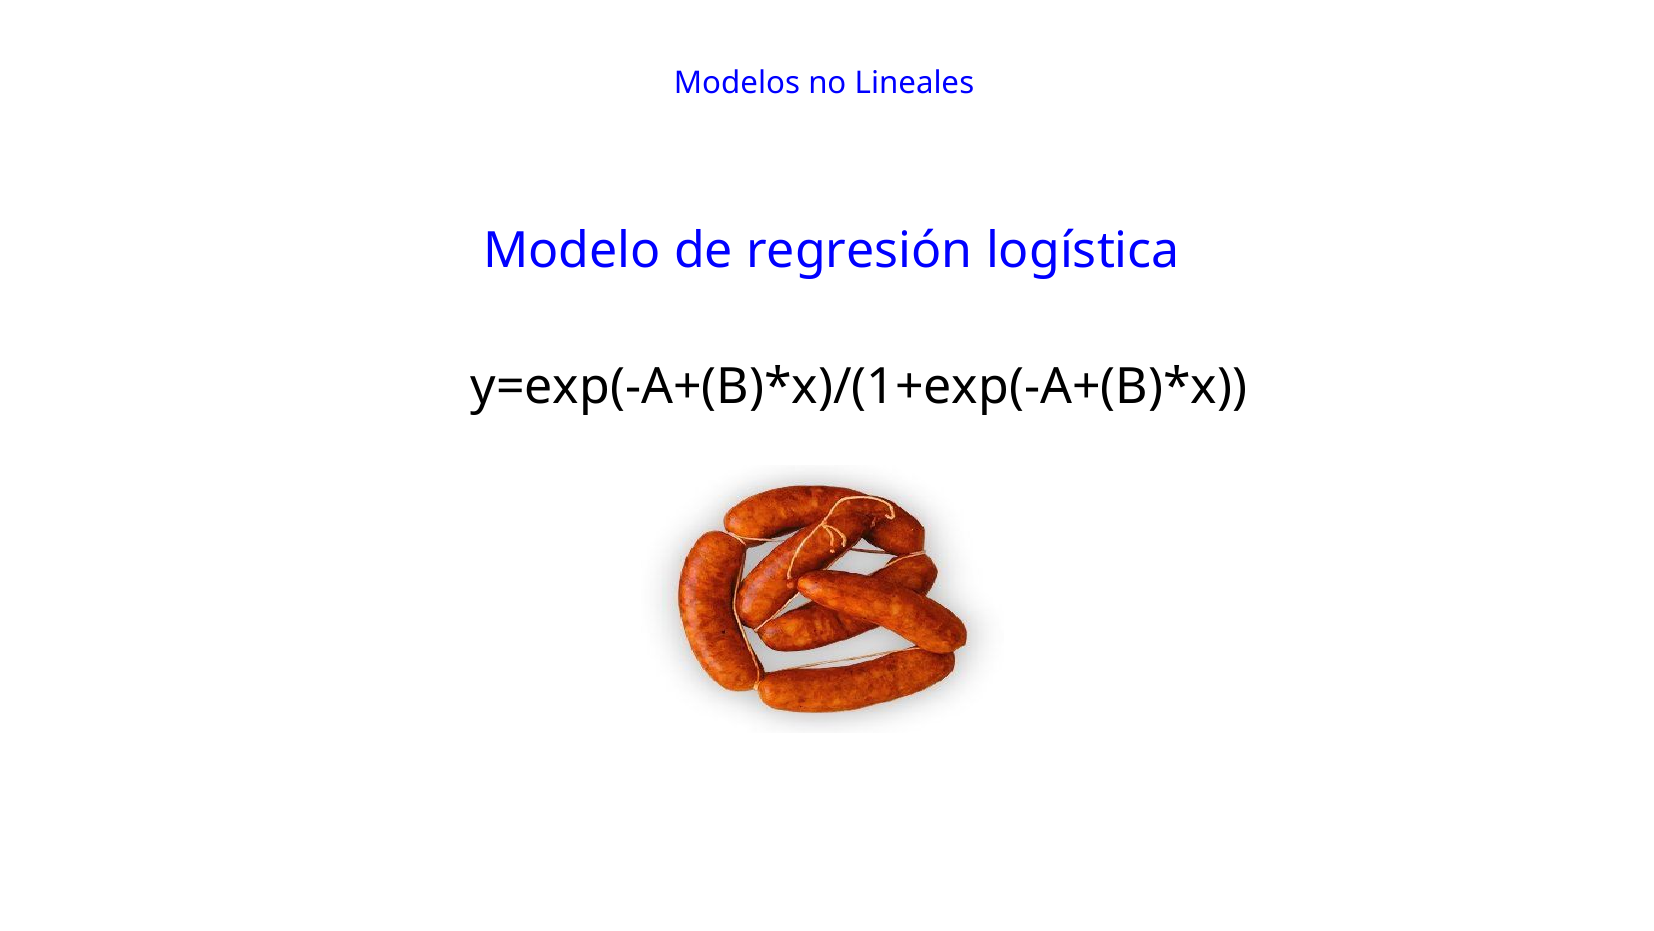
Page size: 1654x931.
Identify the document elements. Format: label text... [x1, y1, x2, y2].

text_box y=exp(-A+(B)*x)/(1+exp(-A+(B)*x)) [322, 345, 1396, 421]
text_box Modelo de regresión logística [468, 209, 1196, 286]
picture [641, 465, 1004, 733]
text_box Modelos no Lineales [659, 54, 990, 108]
